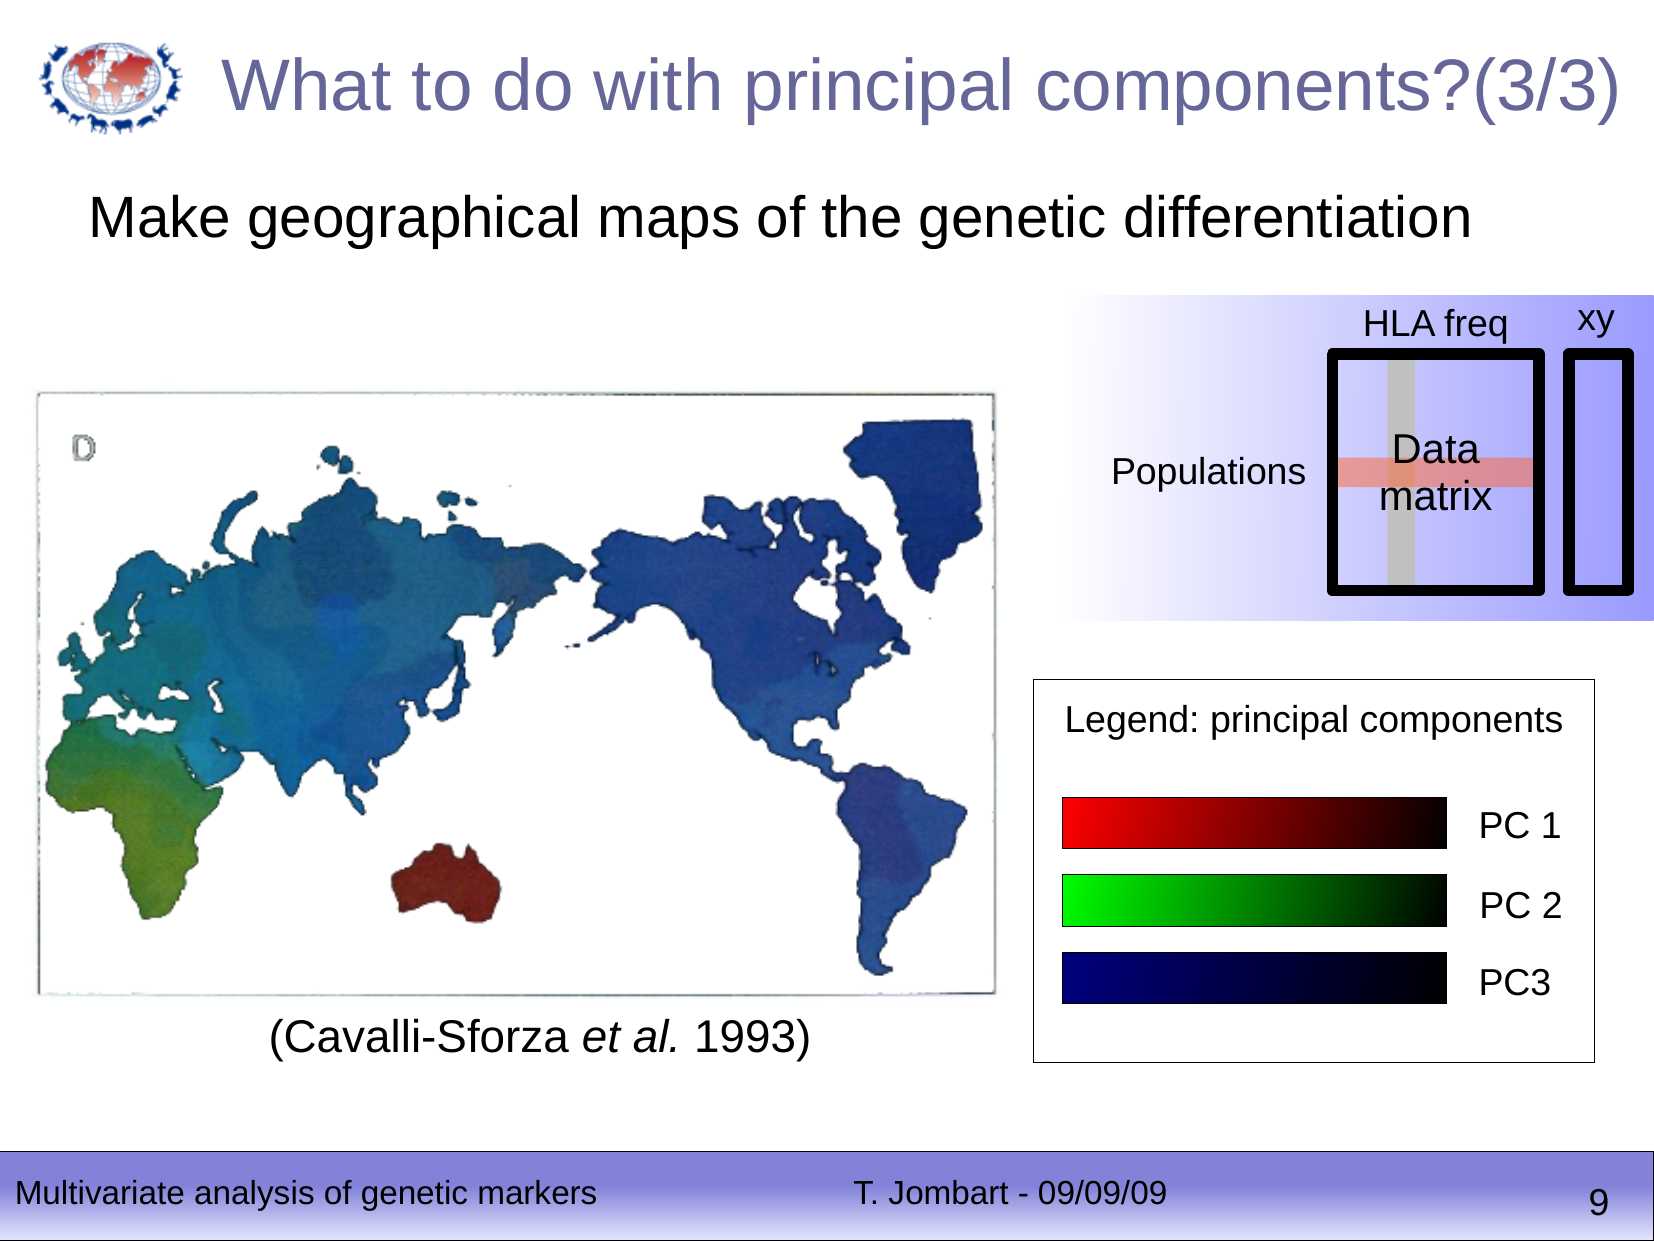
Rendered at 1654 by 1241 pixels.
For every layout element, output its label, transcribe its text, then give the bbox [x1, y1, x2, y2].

text_box Make geographical maps of the genetic differentiation [0, 177, 1490, 258]
text_box [1062, 797, 1447, 849]
text_box Data matrix [1332, 354, 1540, 591]
text_box Multivariate analysis of genetic markers [0, 1167, 614, 1220]
picture [25, 29, 186, 144]
text_box 9 [1573, 1174, 1625, 1232]
text_box [1575, 376, 1622, 585]
text_box PC 2 [1464, 876, 1594, 934]
text_box PC 1 [1463, 797, 1594, 855]
text_box What to do with principal components?(3/3) [206, 37, 1654, 134]
text_box [1062, 295, 1654, 621]
text_box (Cavalli-Sforza et al. 1993) [253, 1003, 827, 1071]
text_box Legend: principal components [1049, 690, 1579, 778]
text_box HLA freq [1348, 295, 1524, 382]
text_box [1062, 952, 1447, 1004]
text_box PC3 [1463, 954, 1594, 1012]
text_box T. Jombart - 09/09/09 [838, 1167, 1202, 1225]
text_box [0, 1151, 1654, 1241]
picture [29, 383, 1004, 1004]
text_box xy [1562, 289, 1630, 376]
text_box Populations [1096, 442, 1322, 530]
text_box [1062, 874, 1447, 927]
